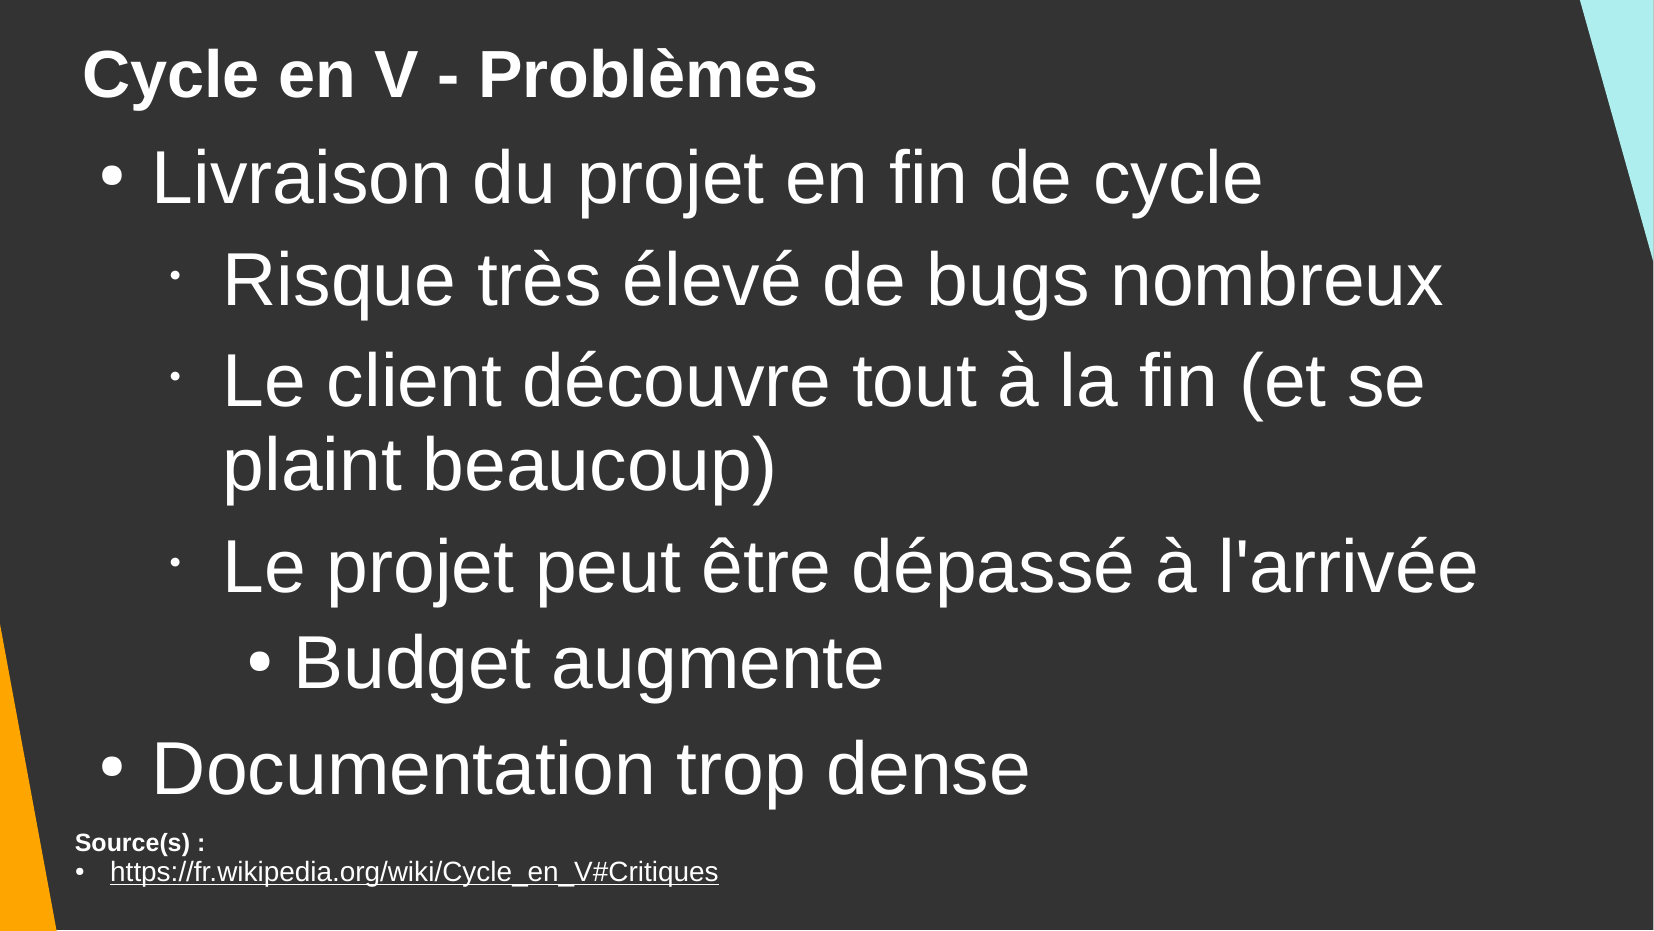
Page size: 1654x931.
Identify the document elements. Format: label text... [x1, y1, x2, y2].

text_box [1579, 0, 1654, 265]
text_box [0, 624, 57, 931]
list Livraison du projet en fin de cycle Risque très élevé de bugs nombreux Le client découvre tout à la fin (et se plaint beaucoup) Le projet peut être dépassé à l'arrivée Budget augmente Documentation trop dense [80, 135, 1620, 822]
title Cycle en V - Problèmes [82, 37, 1571, 122]
text_box Source(s) : https://fr.wikipedia.org/wiki/Cycle_en_V#Critiques [60, 821, 1546, 921]
